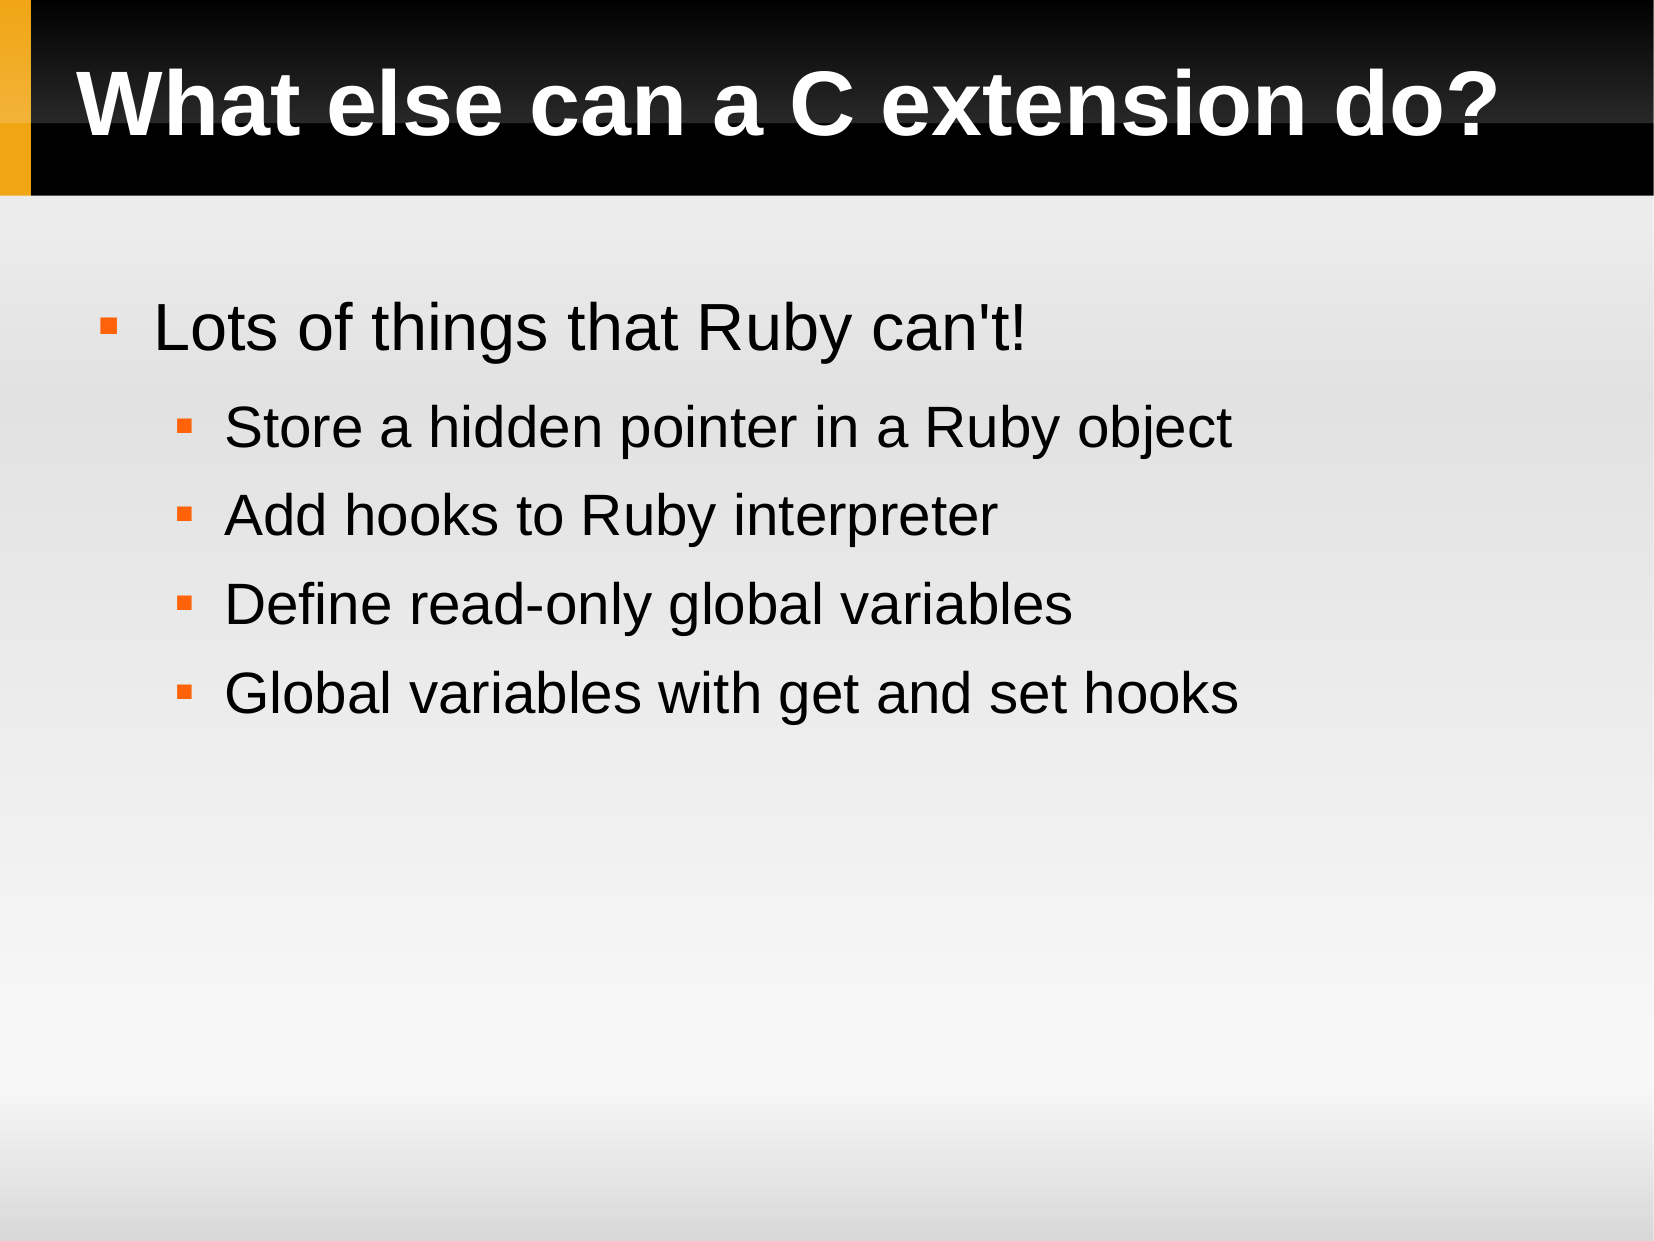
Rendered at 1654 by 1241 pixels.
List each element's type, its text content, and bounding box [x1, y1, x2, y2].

picture [0, 0, 1654, 1241]
list Lots of things that Ruby can't! Store a hidden pointer in a Ruby object Add hooks to Ruby interpreter Define read-only global variables Global variables with get and set hooks [82, 290, 1571, 1094]
title What else can a C extension do? [76, 0, 1565, 208]
